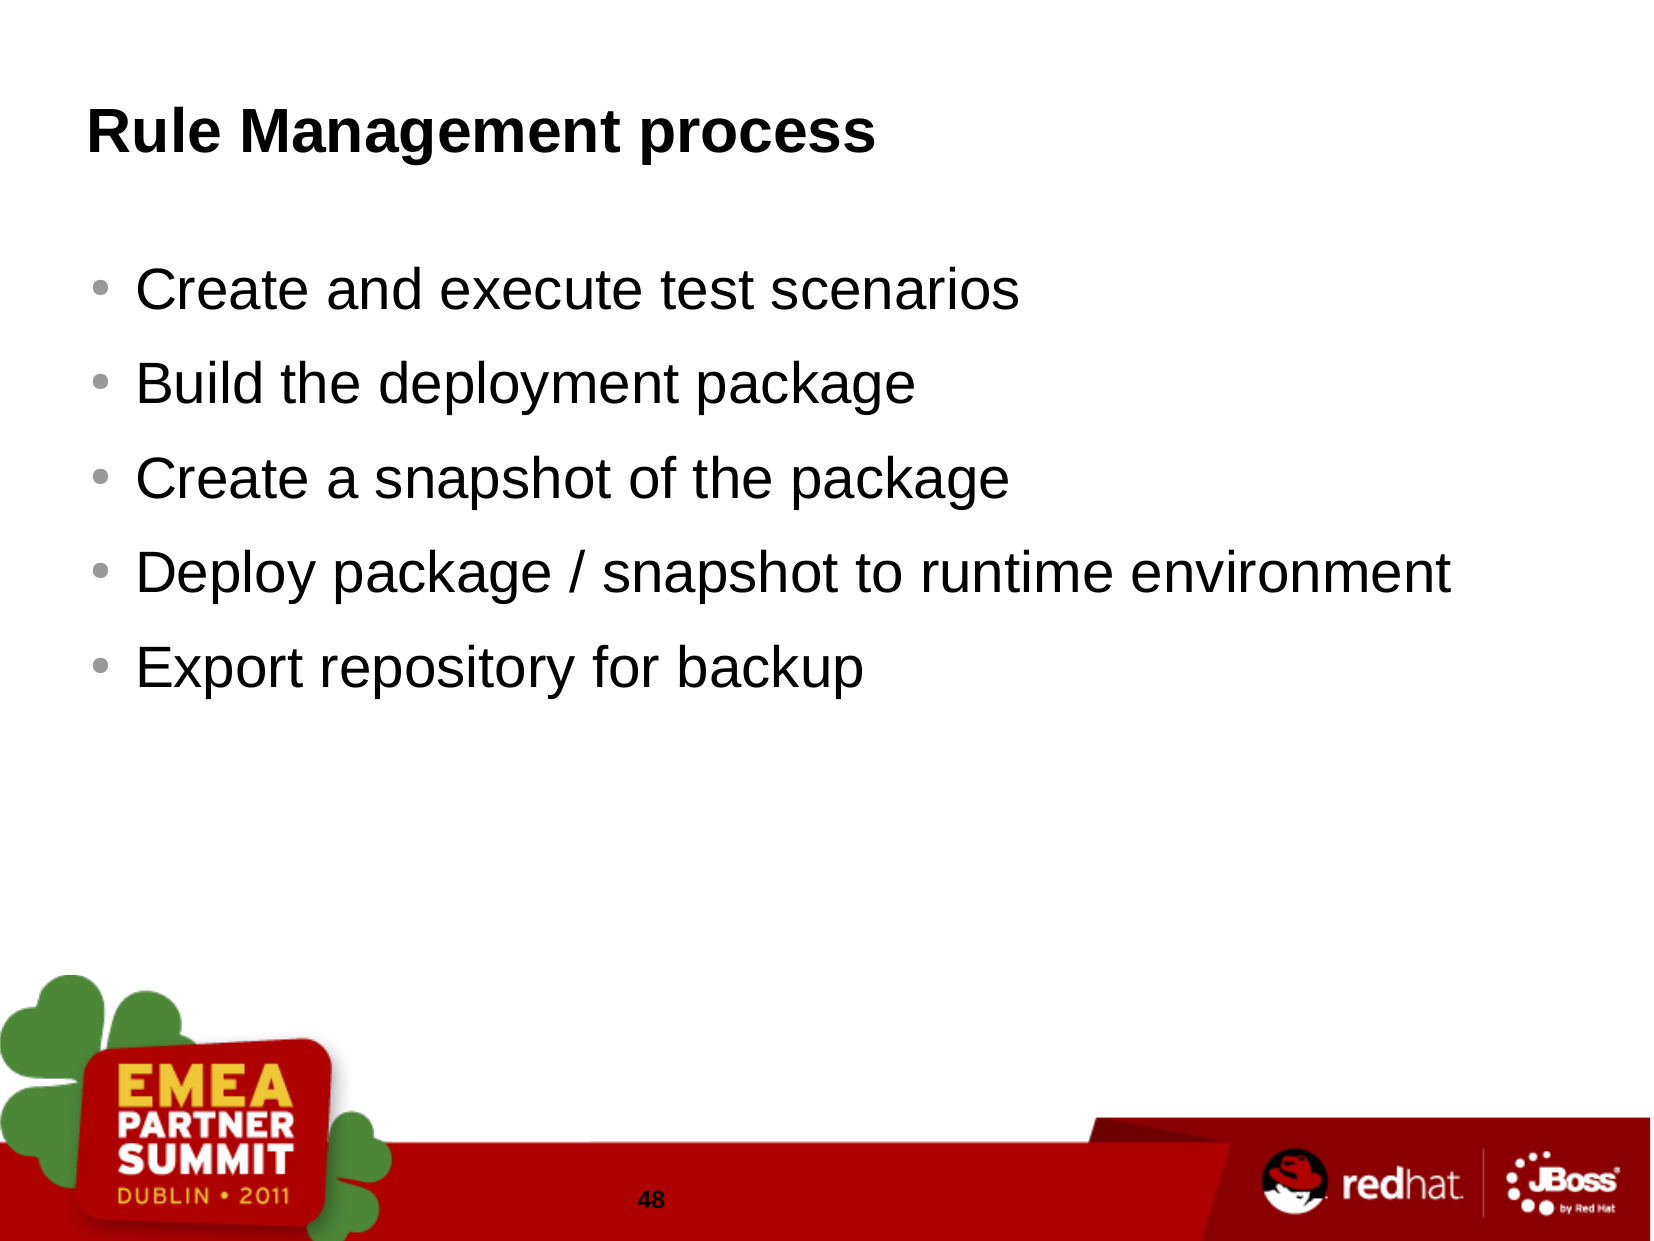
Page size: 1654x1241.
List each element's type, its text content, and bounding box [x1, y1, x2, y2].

title Rule Management process [86, 37, 1576, 226]
list Create and execute test scenarios Build the deployment package Create a snapshot of the package Deploy package / snapshot to runtime environment Export repository for backup [75, 256, 1564, 1051]
picture [0, 975, 1651, 1241]
